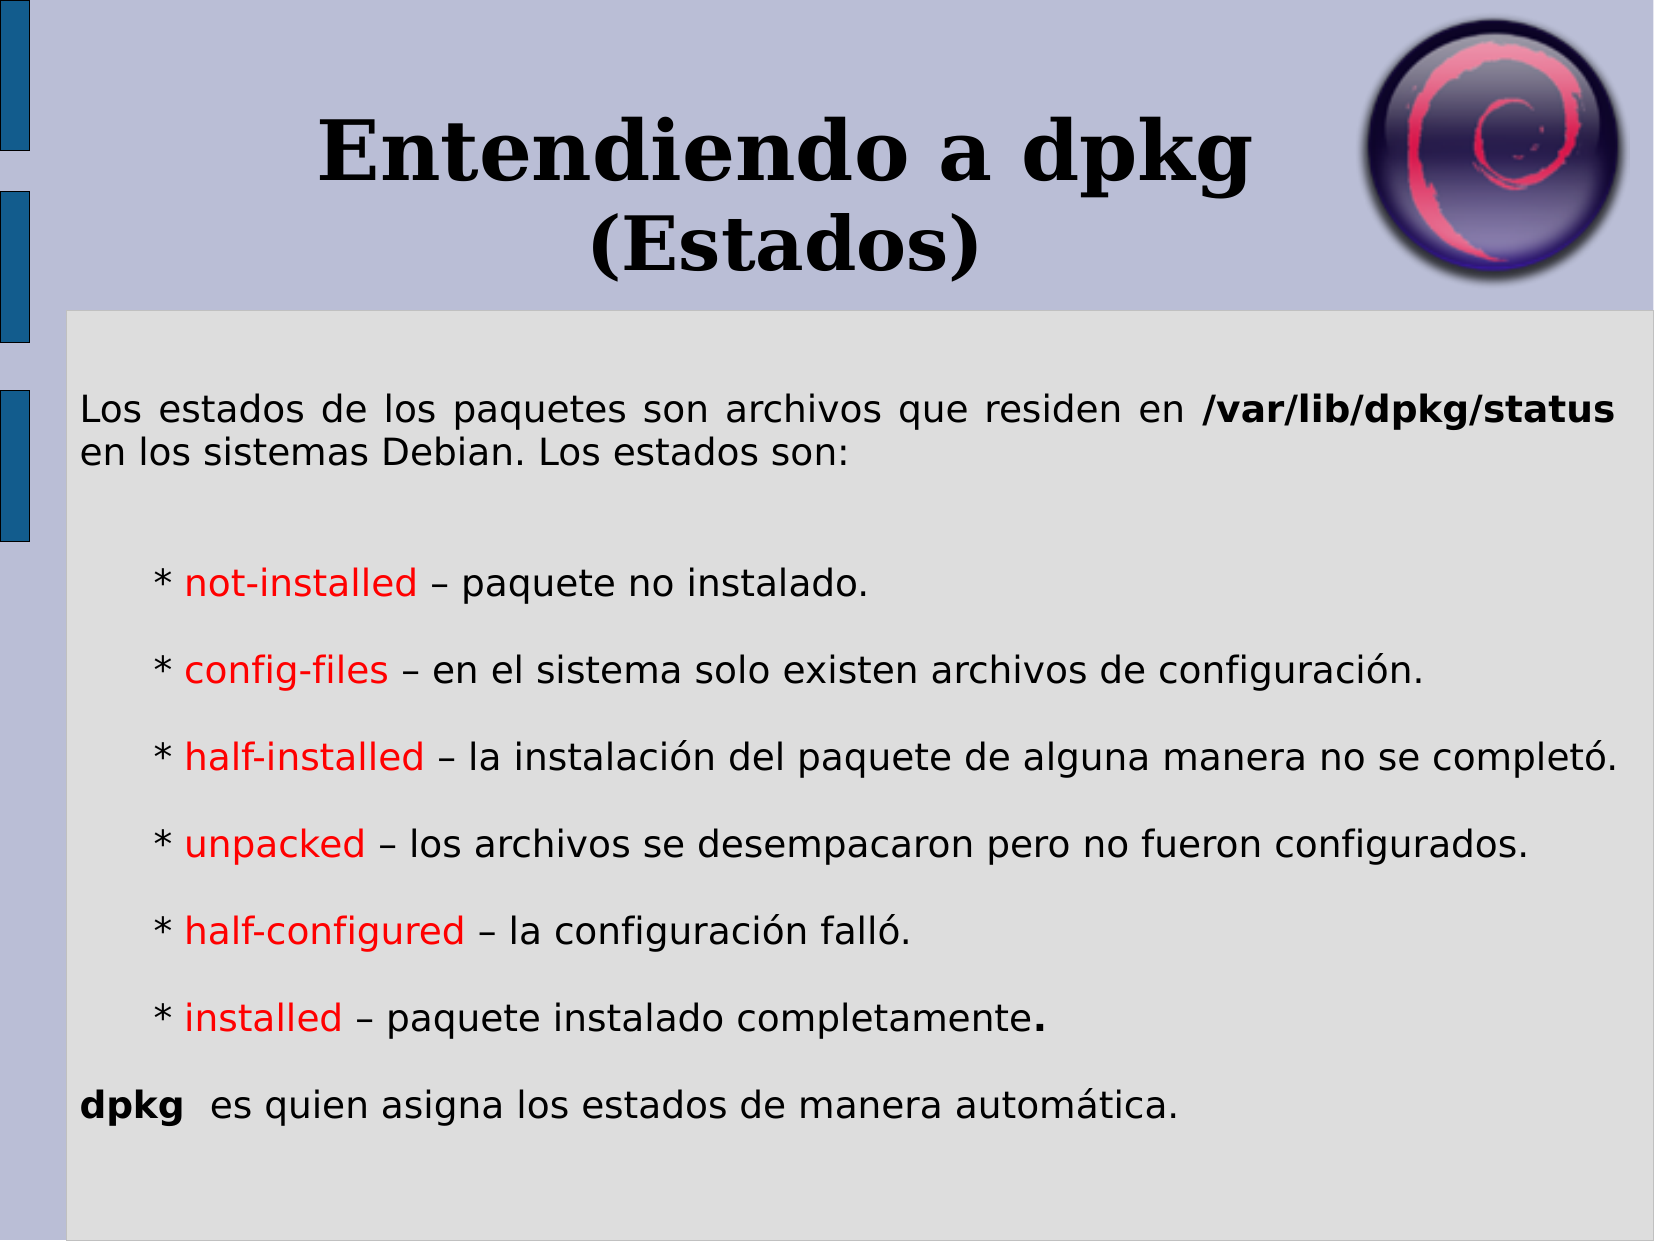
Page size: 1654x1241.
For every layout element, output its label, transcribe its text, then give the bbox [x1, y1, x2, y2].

text_box Entendiendo a dpkg (Estados) [17, 94, 1554, 394]
text_box Los estados de los paquetes son archivos que residen en /var/lib/dpkg/status en los sistemas Debian. Los estados son: * not-installed – paquete no instalado. * config-files – en el sistema solo existen archivos de configuración. * half-installed – la instalación del paquete de alguna manera no se completó. * unpacked – los archivos se desempacaron pero no fueron configurados. * half-configured – la configuración falló. * installed – paquete instalado completamente. dpkg es quien asigna los estados de manera automática. [64, 380, 1648, 1222]
picture [1334, 5, 1630, 302]
